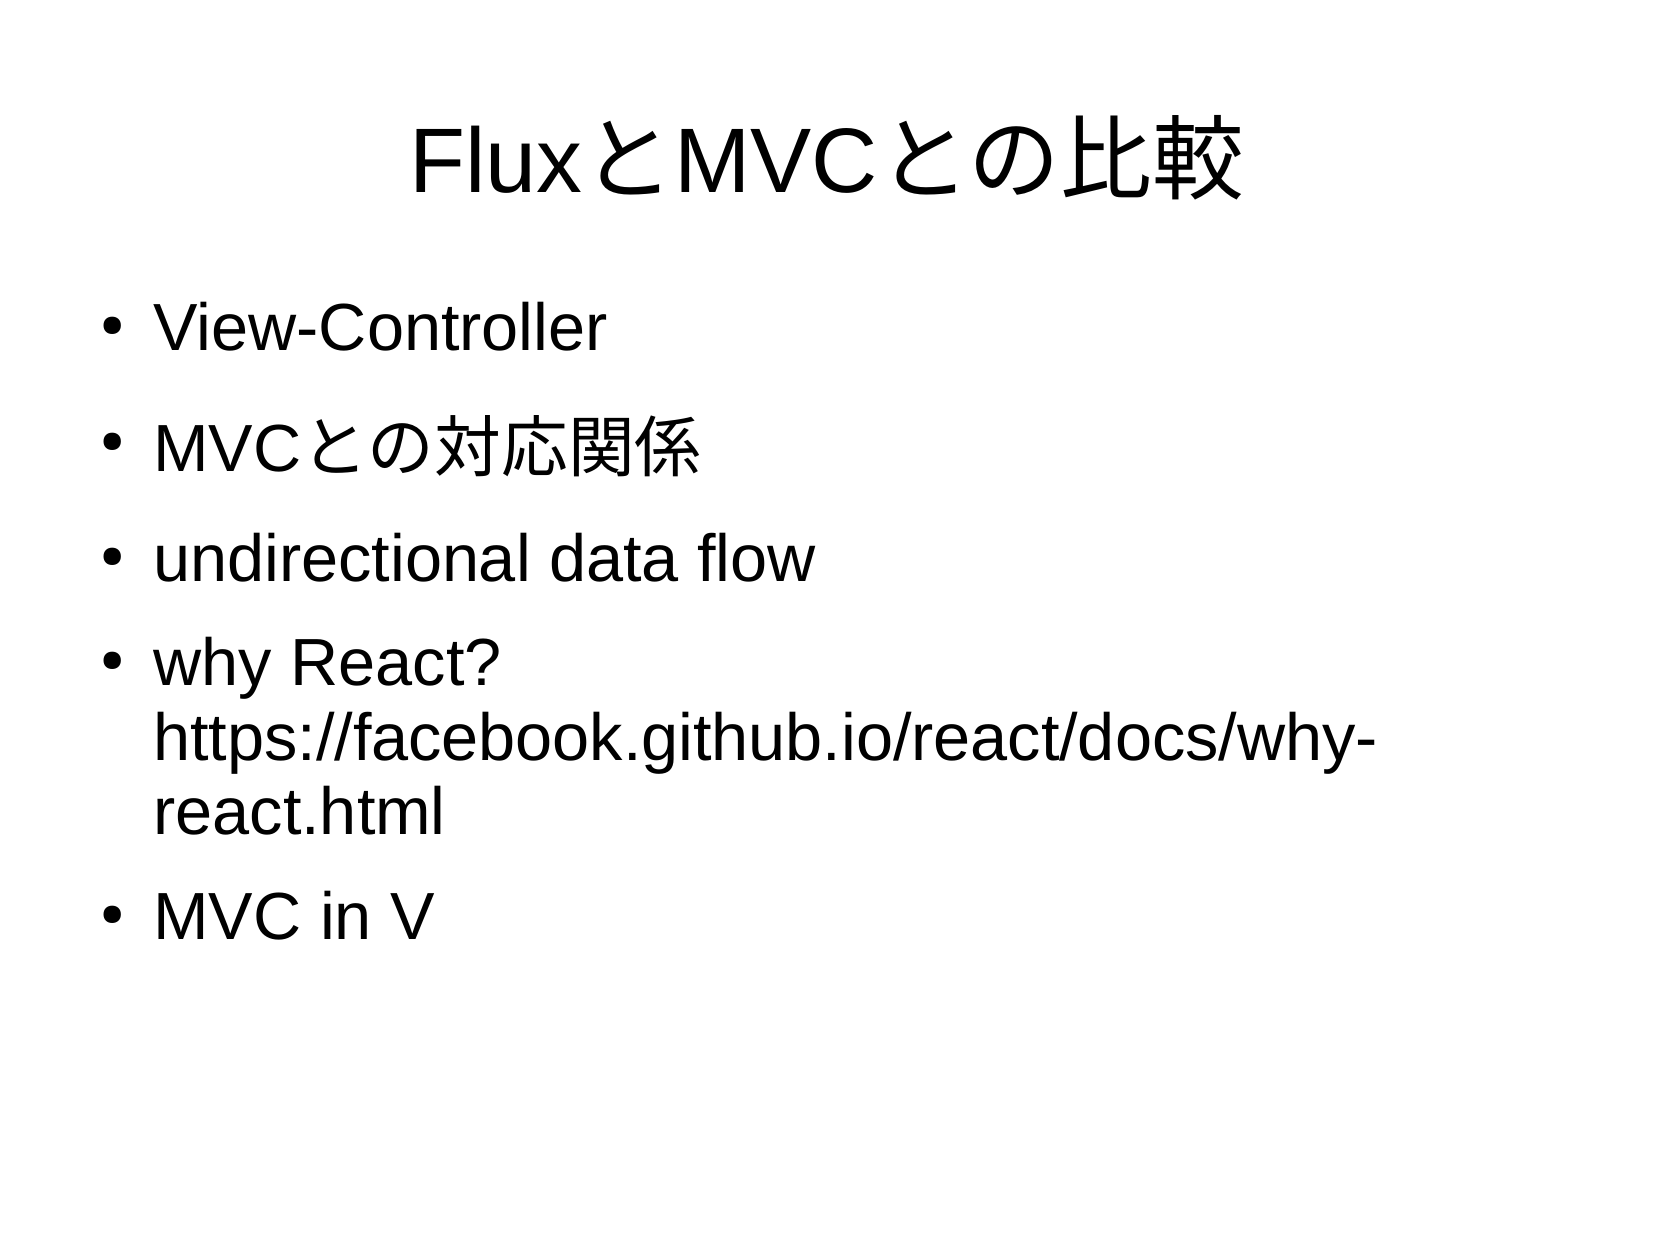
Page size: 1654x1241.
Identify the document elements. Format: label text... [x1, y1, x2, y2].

title FluxとMVCとの比較 [82, 49, 1571, 257]
list View-Controller MVCとの対応関係 undirectional data flow why React? https://facebook.github.io/react/docs/why-react.html MVC in V [82, 290, 1571, 1010]
